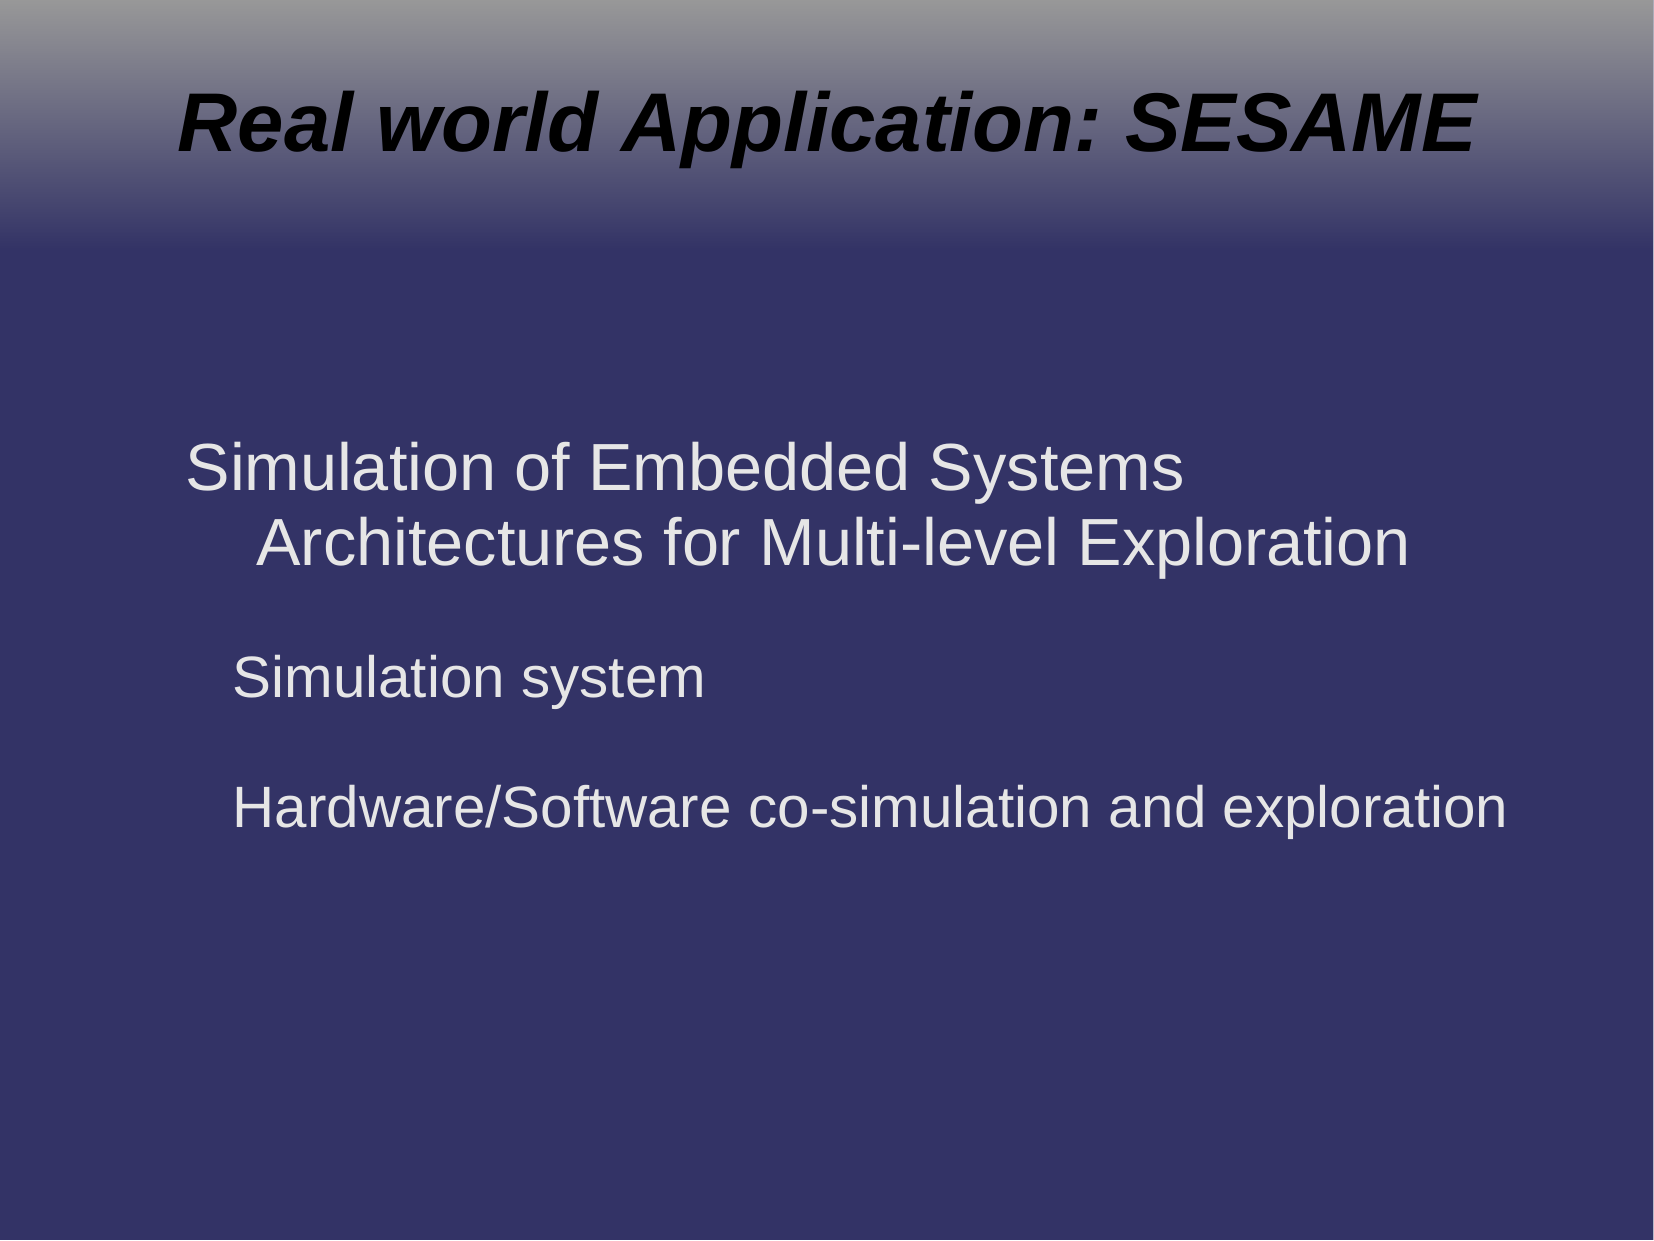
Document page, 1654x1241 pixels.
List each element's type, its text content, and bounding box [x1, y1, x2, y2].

list Simulation of Embedded Systems Architectures for Multi-level Exploration Simulation system Hardware/Software co-simulation and exploration [173, 430, 1565, 1032]
title Real world Application: SESAME [121, 19, 1534, 227]
